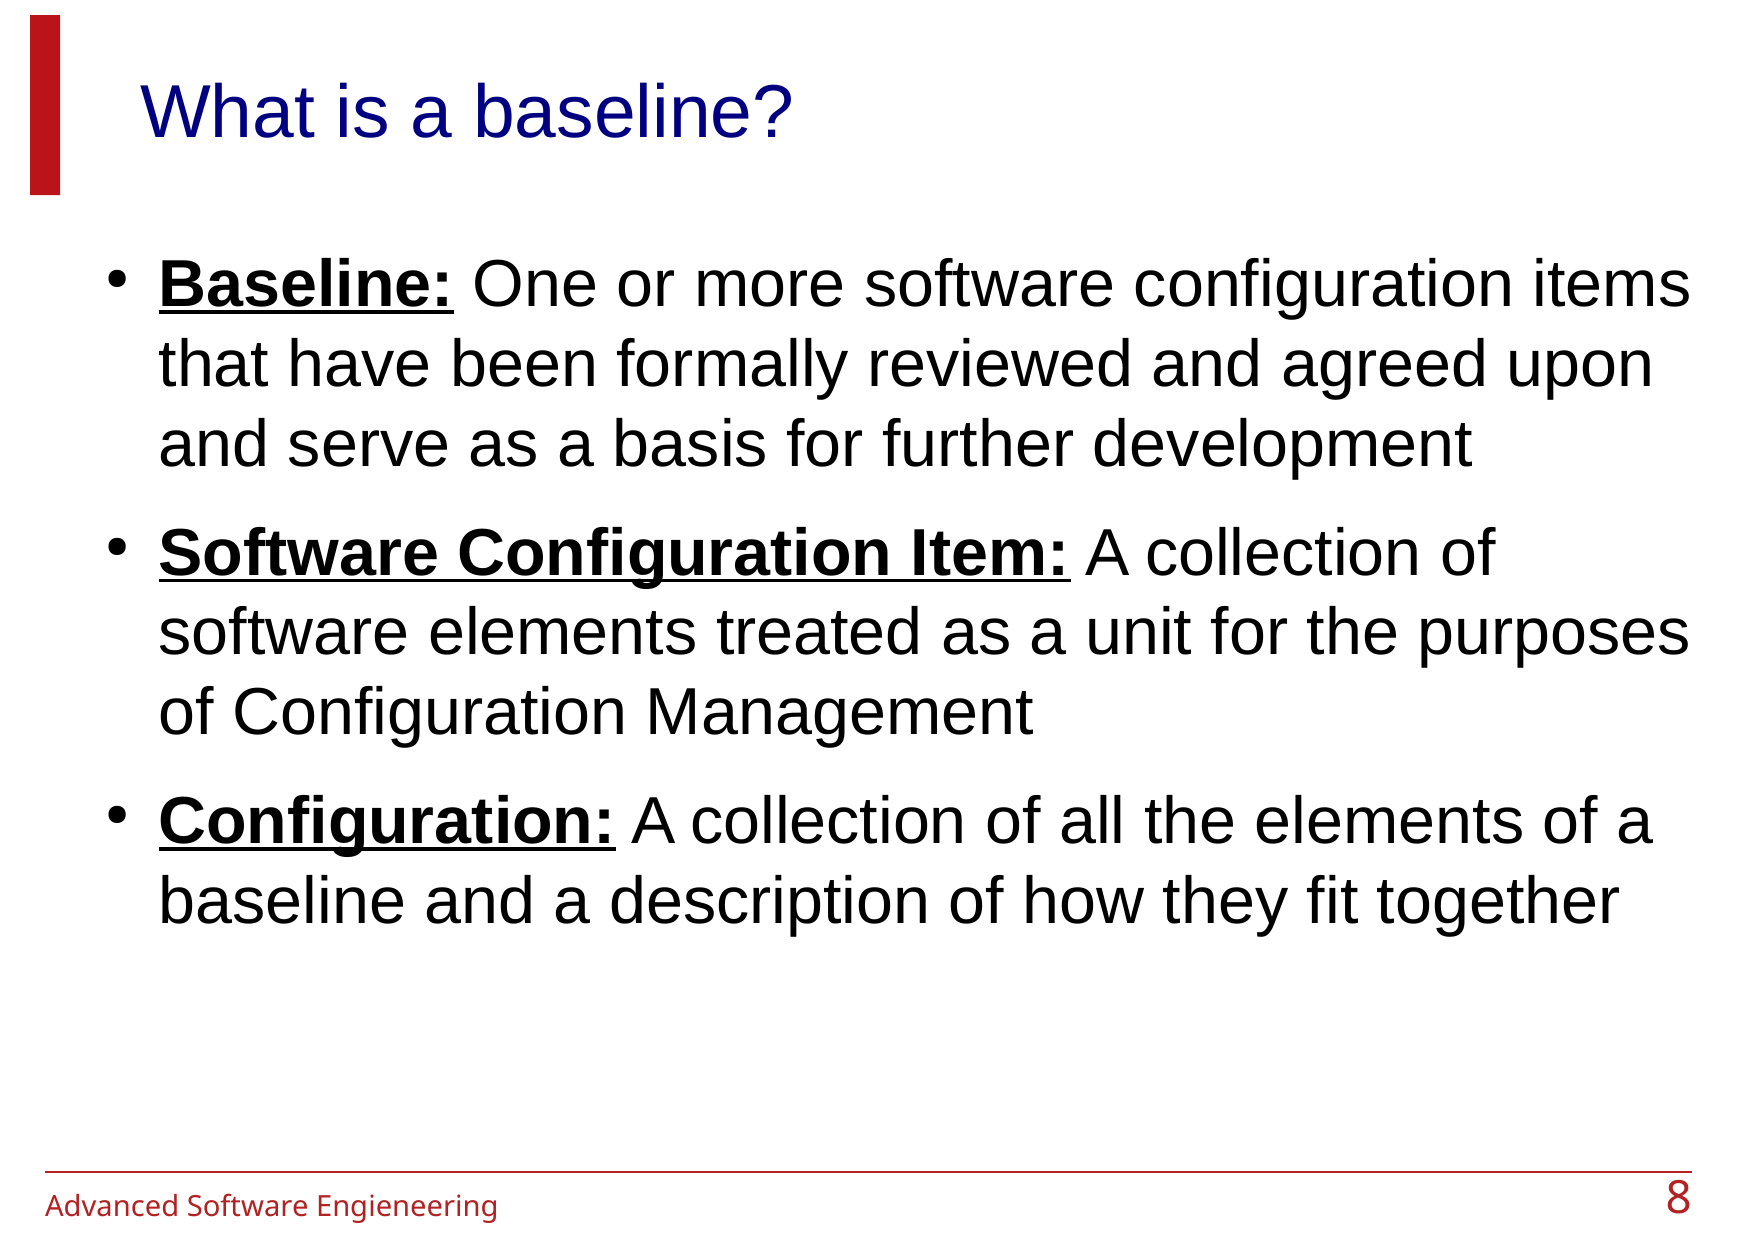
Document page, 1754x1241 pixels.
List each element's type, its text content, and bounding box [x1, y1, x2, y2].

list Baseline: One or more software configuration items that have been formally reviewed and agreed upon and serve as a basis for further development Software Configuration Item: A collection of software elements treated as a unit for the purposes of Configuration Management Configuration: A collection of all the elements of a baseline and a description of how they fit together [87, 240, 1696, 1081]
title What is a baseline? [90, 19, 1726, 196]
